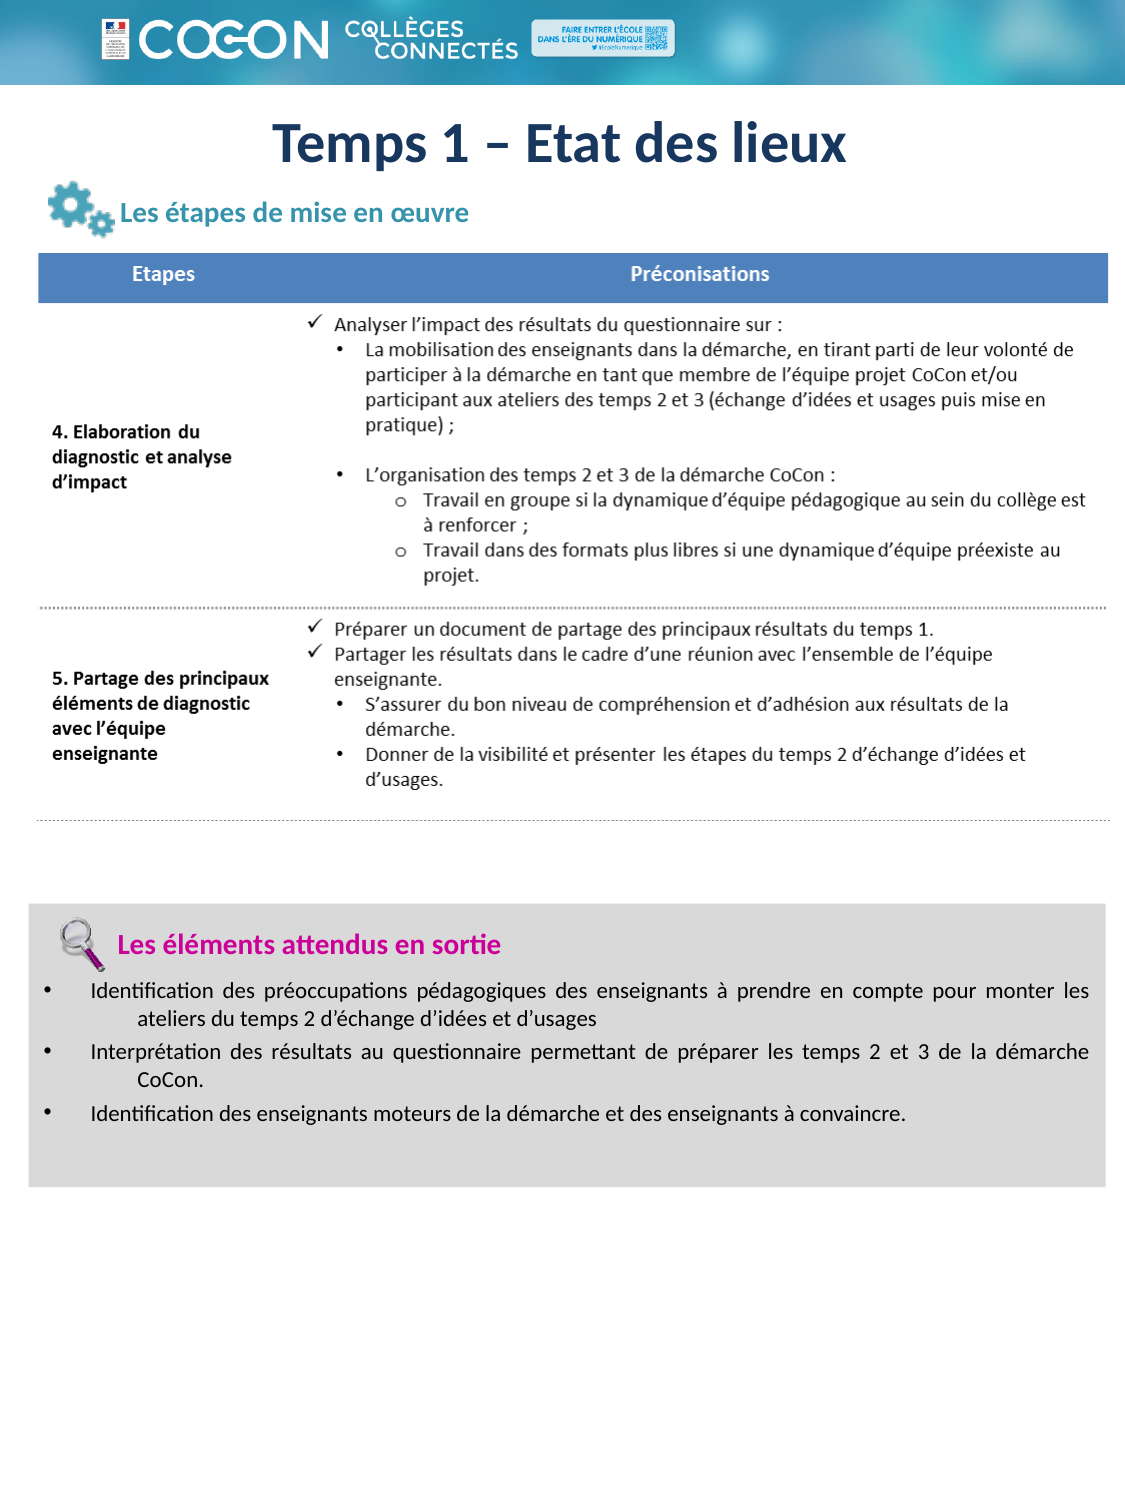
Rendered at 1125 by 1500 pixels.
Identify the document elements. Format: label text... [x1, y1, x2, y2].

picture [37, 252, 1110, 821]
title Temps 1 – Etat des lieux [0, 88, 1125, 190]
picture [48, 178, 115, 244]
picture [58, 917, 113, 972]
text_box Les éléments attendus en sortie Identification des préoccupations pédagogiques des enseignants à prendre en compte pour monter les ateliers du temps 2 d’échange d’idées et d’usages Interprétation des résultats au questionnaire permettant de préparer les temps 2 et 3 de la démarche CoCon. Identification des enseignants moteurs de la démarche et des enseignants à convaincre. [28, 903, 1106, 1188]
text_box Les étapes de mise en œuvre [31, 171, 1109, 236]
picture [0, 0, 1125, 85]
